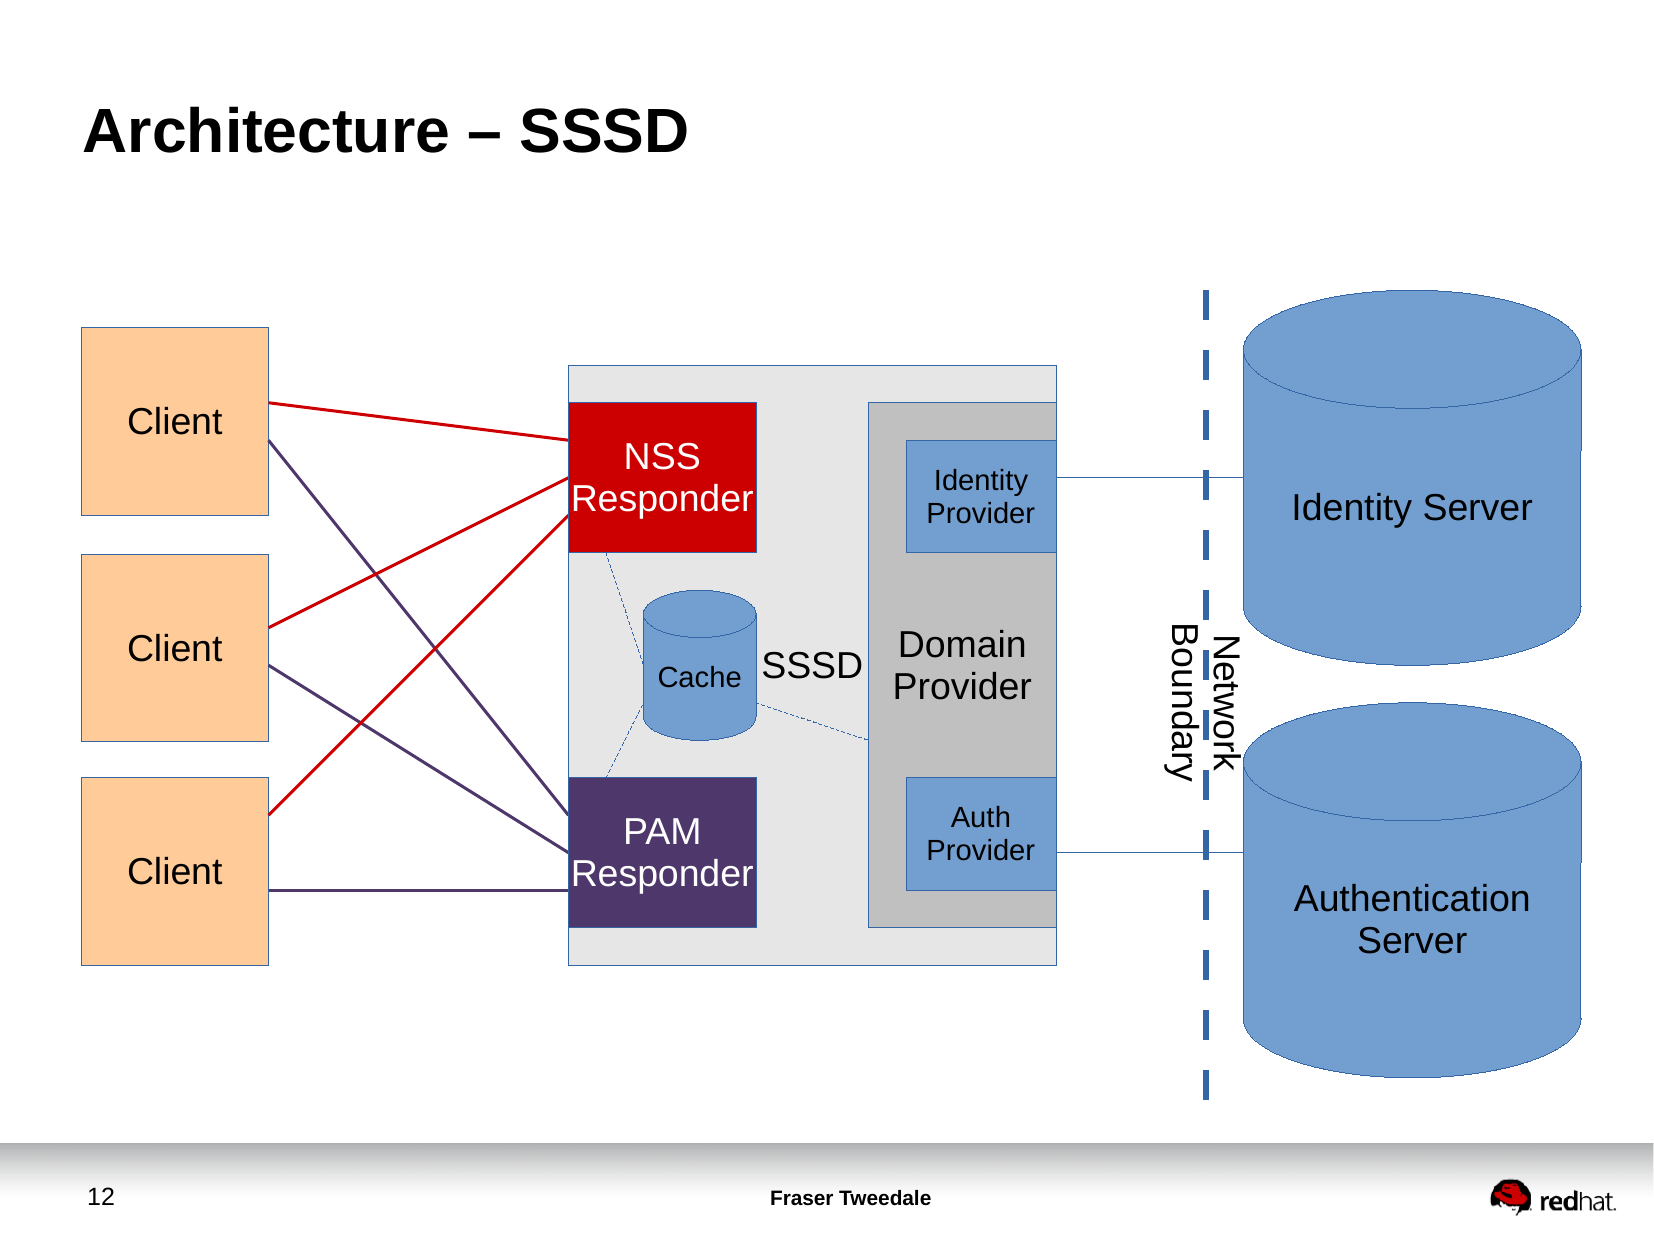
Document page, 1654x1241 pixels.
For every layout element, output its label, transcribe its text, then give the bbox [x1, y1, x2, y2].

text_box Domain Provider [868, 402, 1057, 928]
text_box Cache [643, 590, 757, 741]
text_box SSSD [568, 365, 1057, 966]
text_box PAM Responder [568, 777, 757, 928]
picture [0, 1143, 1654, 1241]
text_box Authentication Server [1243, 702, 1582, 1078]
text_box Auth Provider [906, 777, 1057, 891]
text_box Identity Server [1243, 290, 1582, 666]
text_box Client [81, 327, 269, 516]
text_box NSS Responder [568, 402, 757, 553]
text_box Client [81, 554, 269, 742]
text_box Client [81, 777, 269, 966]
title Architecture – SSSD [82, 37, 1571, 226]
text_box Identity Provider [906, 440, 1057, 553]
